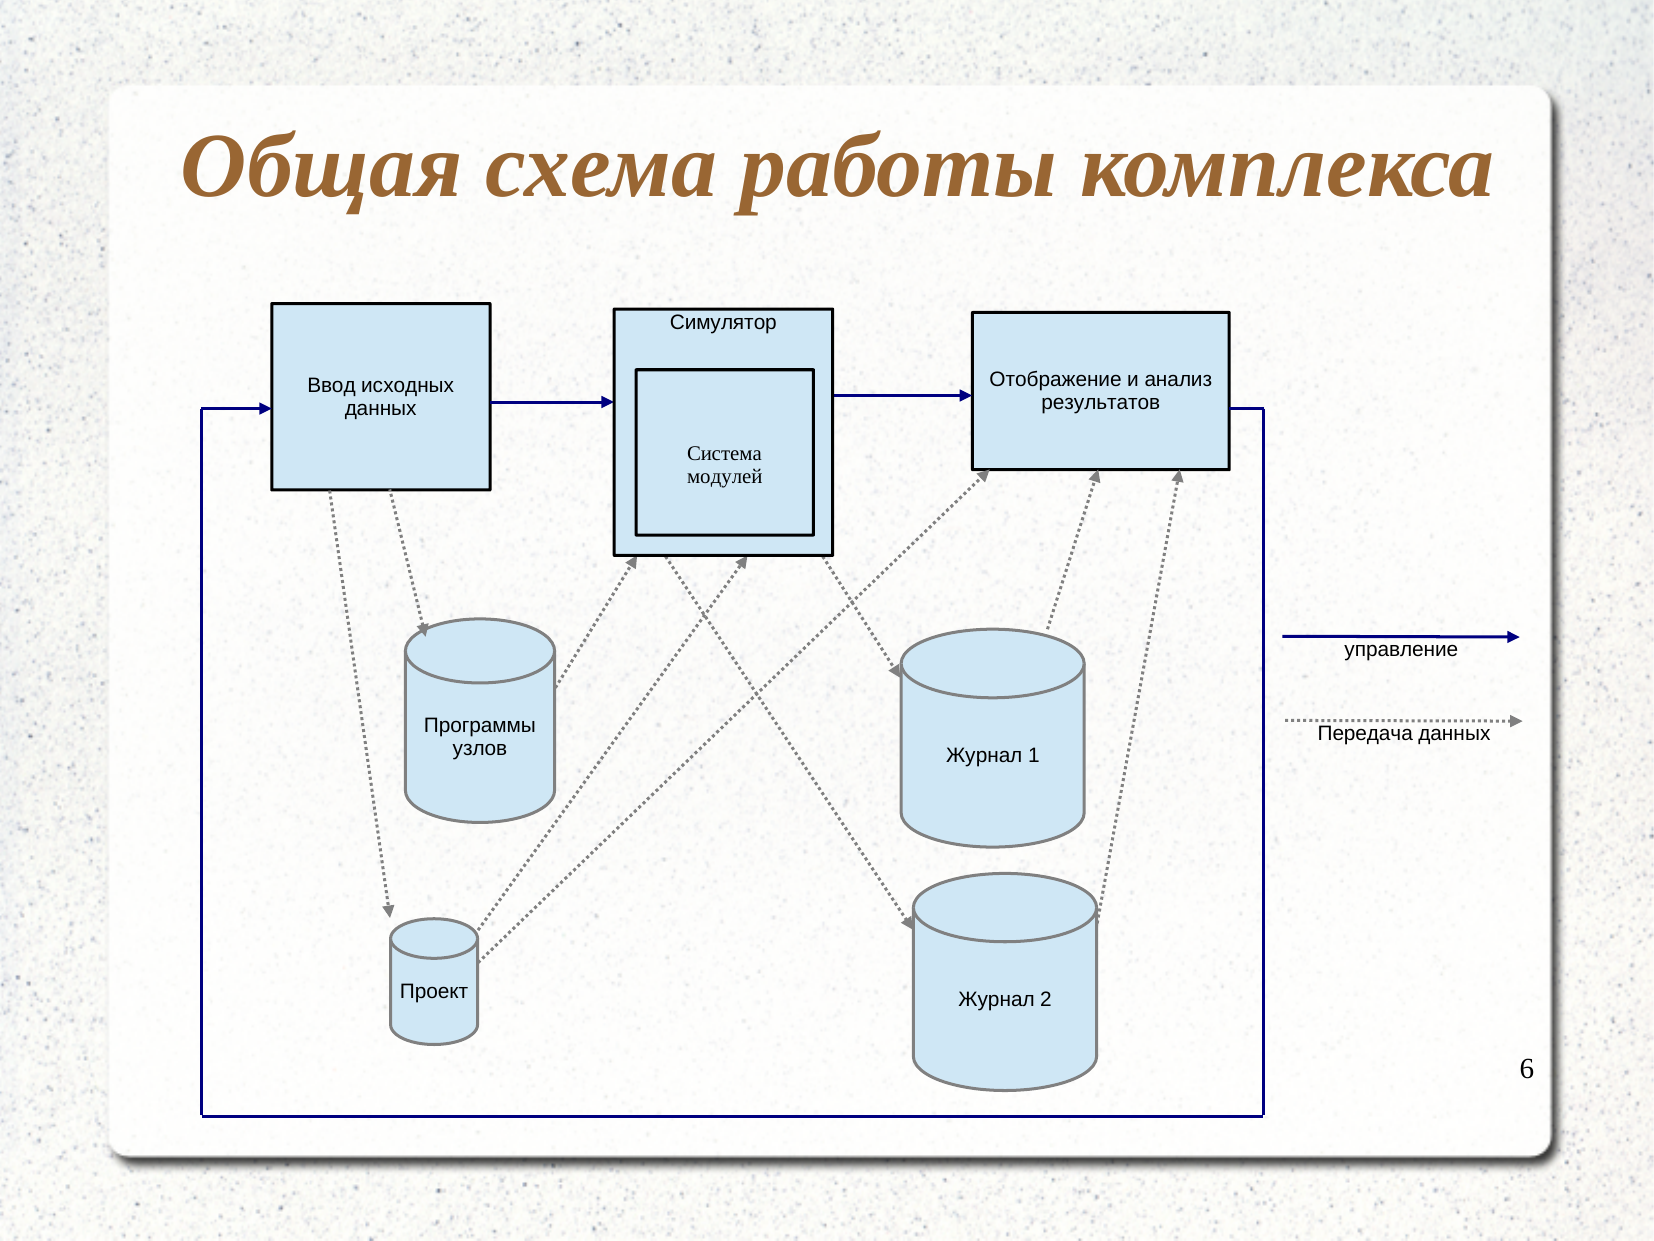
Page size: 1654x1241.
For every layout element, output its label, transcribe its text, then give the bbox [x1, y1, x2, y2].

text_box Отображение и анализ результатов [972, 312, 1230, 470]
text_box управление [1282, 636, 1521, 663]
text_box Система модулей [636, 369, 814, 536]
text_box Симулятор [614, 309, 833, 556]
text_box Передача данных [1285, 720, 1523, 747]
text_box Ввод исходных данных [271, 303, 491, 490]
text_box Проект [390, 918, 478, 1045]
text_box Программы узлов [405, 618, 555, 823]
text_box Журнал 1 [901, 629, 1085, 848]
text_box Журнал 2 [913, 873, 1097, 1091]
picture [0, 0, 1654, 1241]
title Общая схема работы комплекса [129, 59, 1548, 267]
